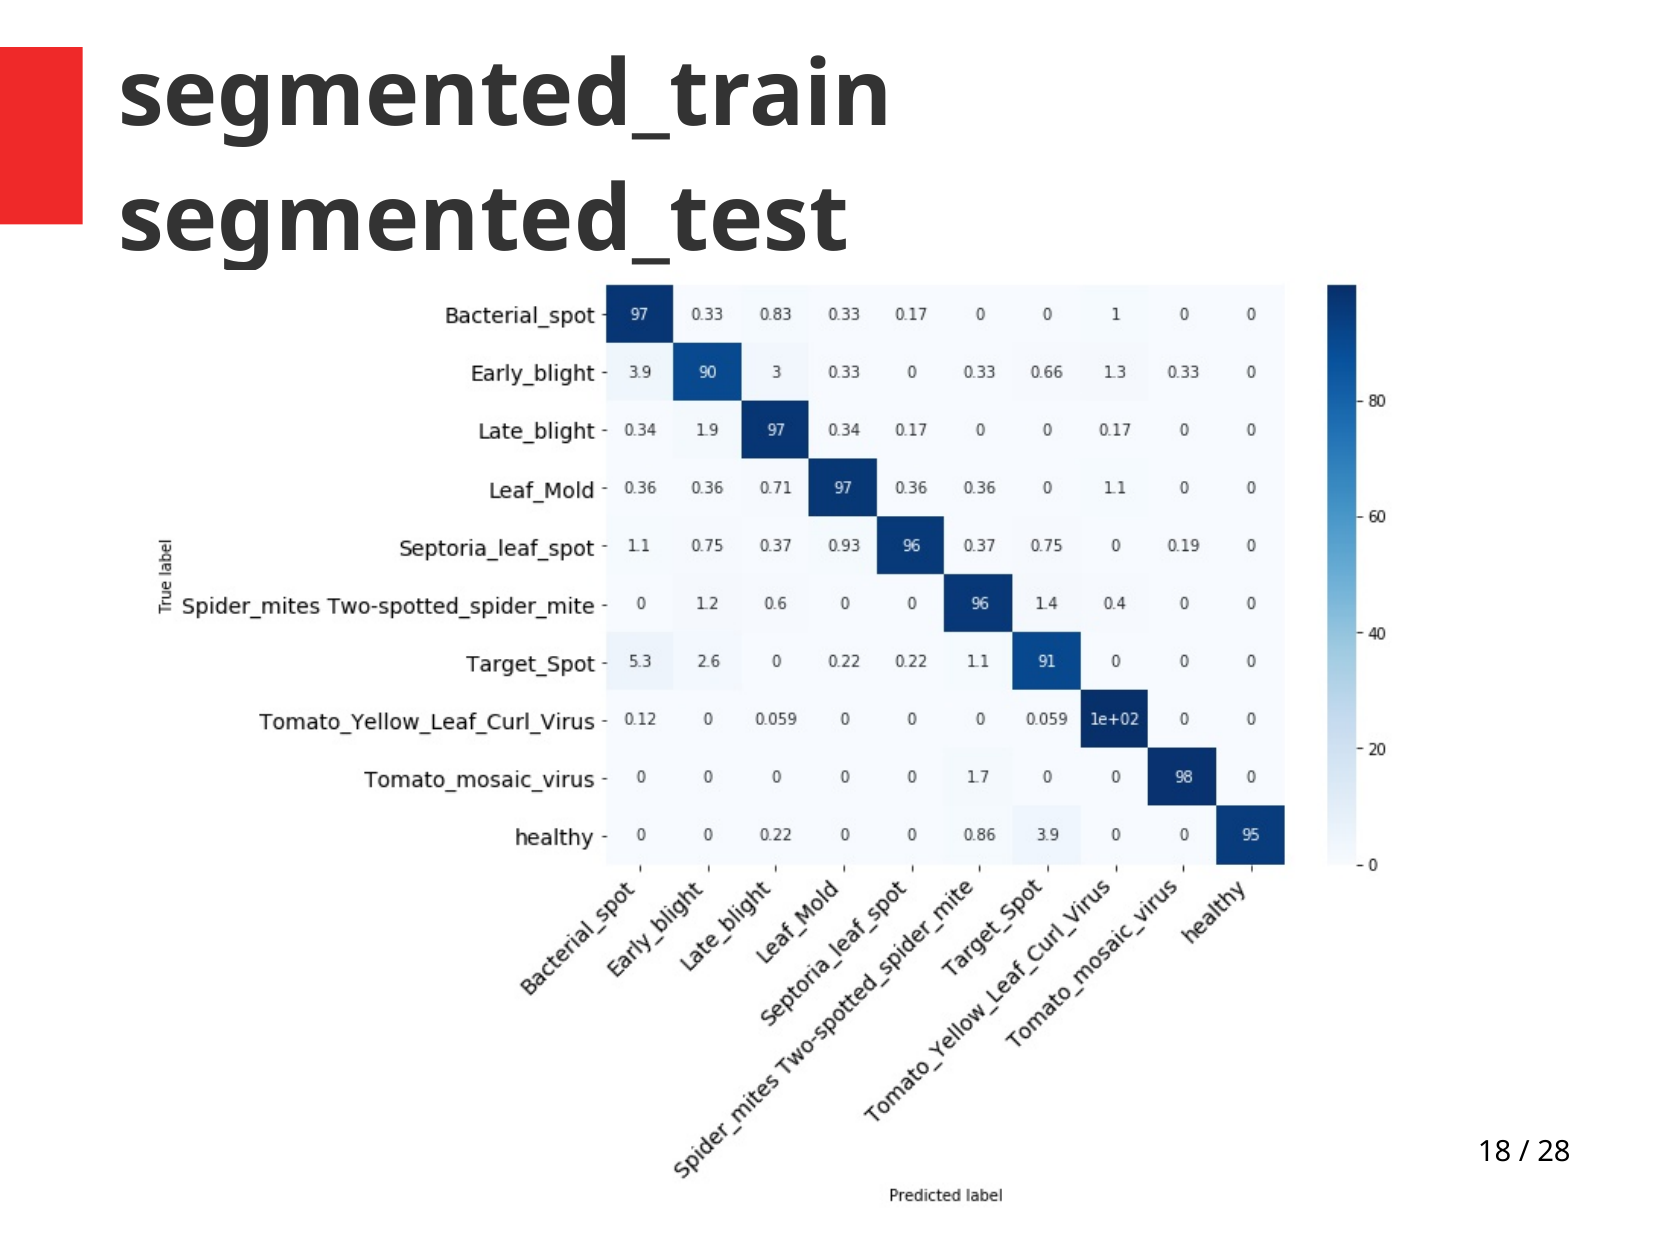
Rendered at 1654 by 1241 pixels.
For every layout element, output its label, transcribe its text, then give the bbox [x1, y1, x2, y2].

title segmented_train segmented_test [118, 45, 1571, 260]
picture [150, 270, 1396, 1216]
